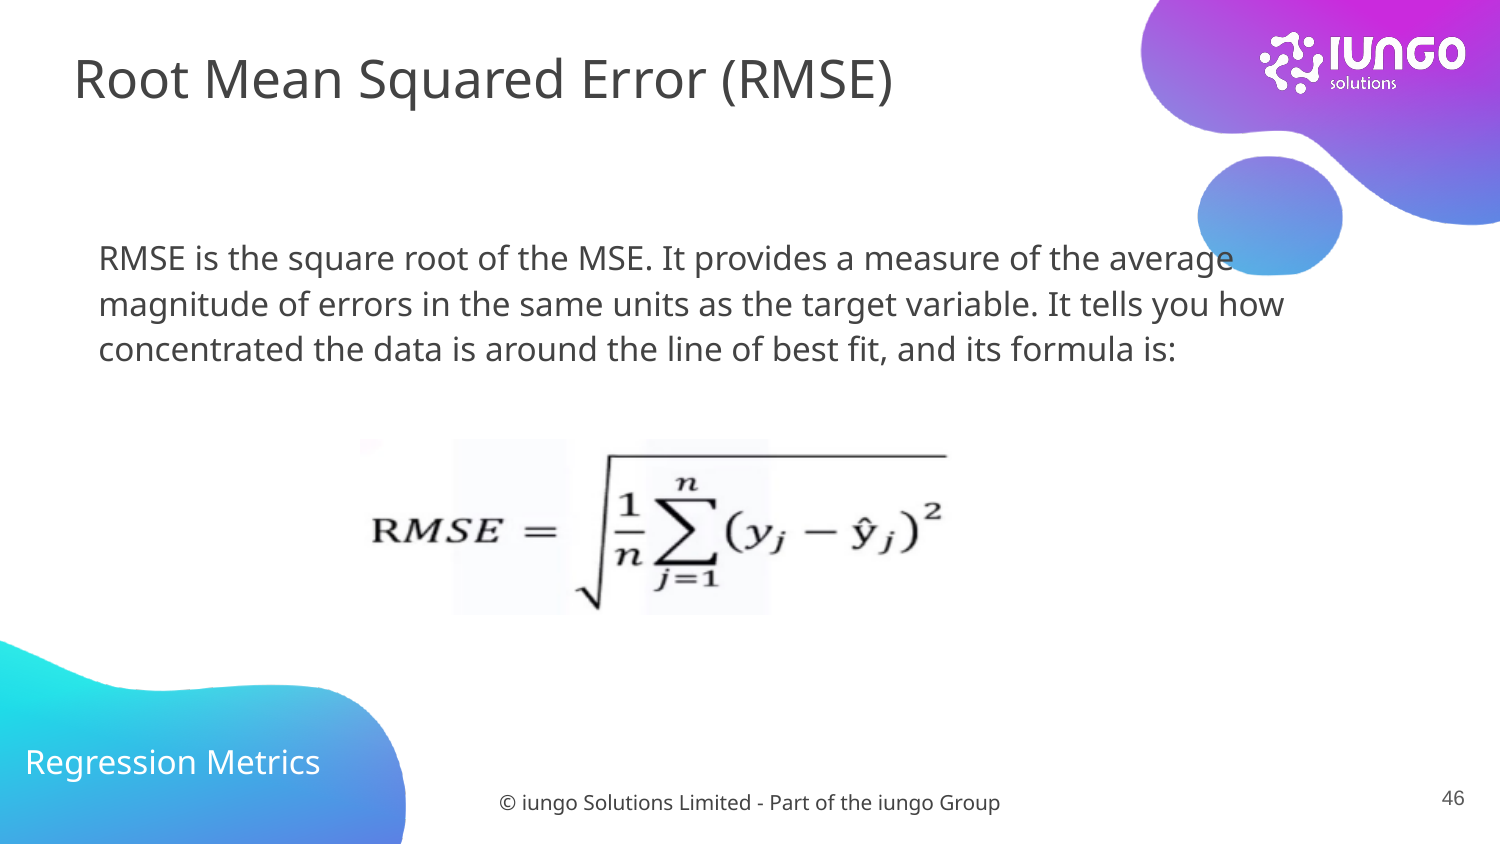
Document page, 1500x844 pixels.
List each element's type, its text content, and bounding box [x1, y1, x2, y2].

title Root Mean Squared Error (RMSE) [58, 30, 1299, 125]
picture [0, 0, 1500, 844]
slide_number <number> [1389, 764, 1480, 830]
list RMSE is the square root of the MSE. It provides a measure of the average magnitude of errors in the same units as the target variable. It tells you how concentrated the data is around the line of best fit, and its formula is: [83, 215, 1378, 386]
subtitle Regression Metrics [9, 719, 411, 844]
